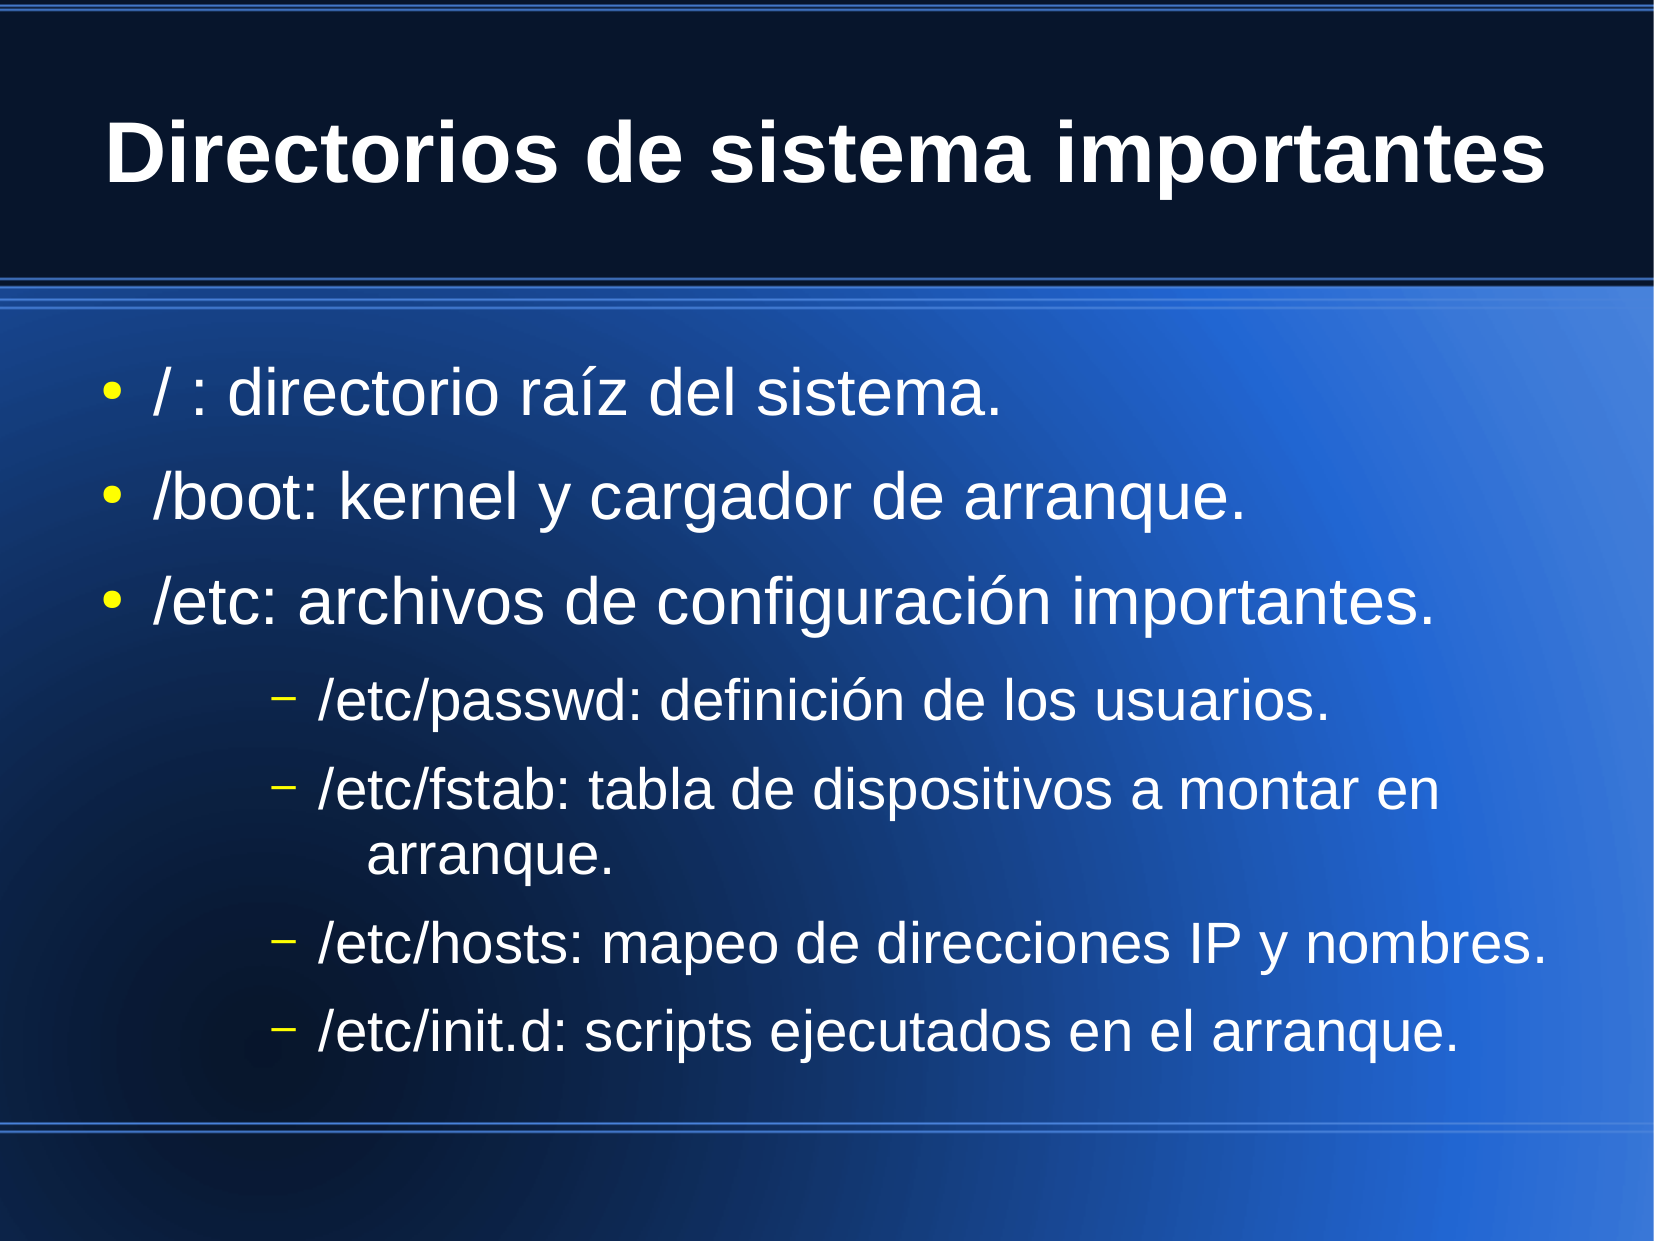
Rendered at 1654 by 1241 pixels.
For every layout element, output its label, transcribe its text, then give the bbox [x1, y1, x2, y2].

picture [0, 0, 1654, 1241]
list / : directorio raíz del sistema. /boot: kernel y cargador de arranque. /etc: archivos de configuración importantes. /etc/passwd: definición de los usuarios. /etc/fstab: tabla de dispositivos a montar en arranque. /etc/hosts: mapeo de direcciones IP y nombres. /etc/init.d: scripts ejecutados en el arranque. [82, 355, 1571, 1075]
title Directorios de sistema importantes [82, 49, 1571, 257]
